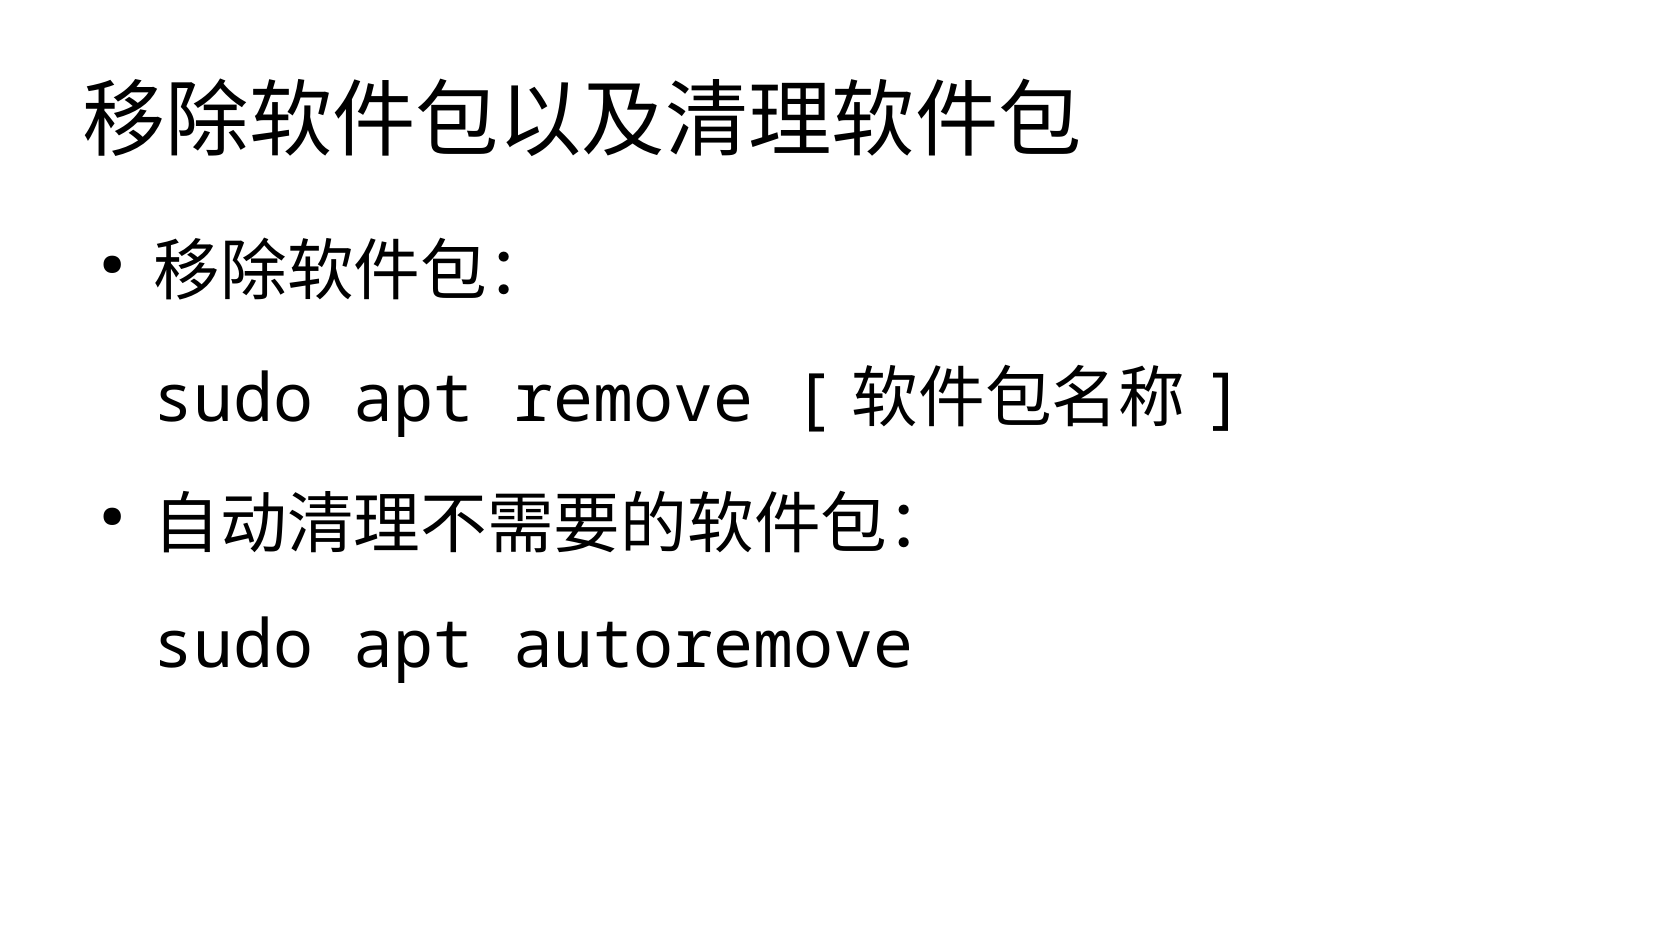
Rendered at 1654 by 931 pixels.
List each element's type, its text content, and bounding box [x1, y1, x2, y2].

list 移除软件包： sudo apt remove [软件包名称] 自动清理不需要的软件包： sudo apt autoremove [82, 217, 1571, 758]
title 移除软件包以及清理软件包 [82, 37, 1571, 189]
